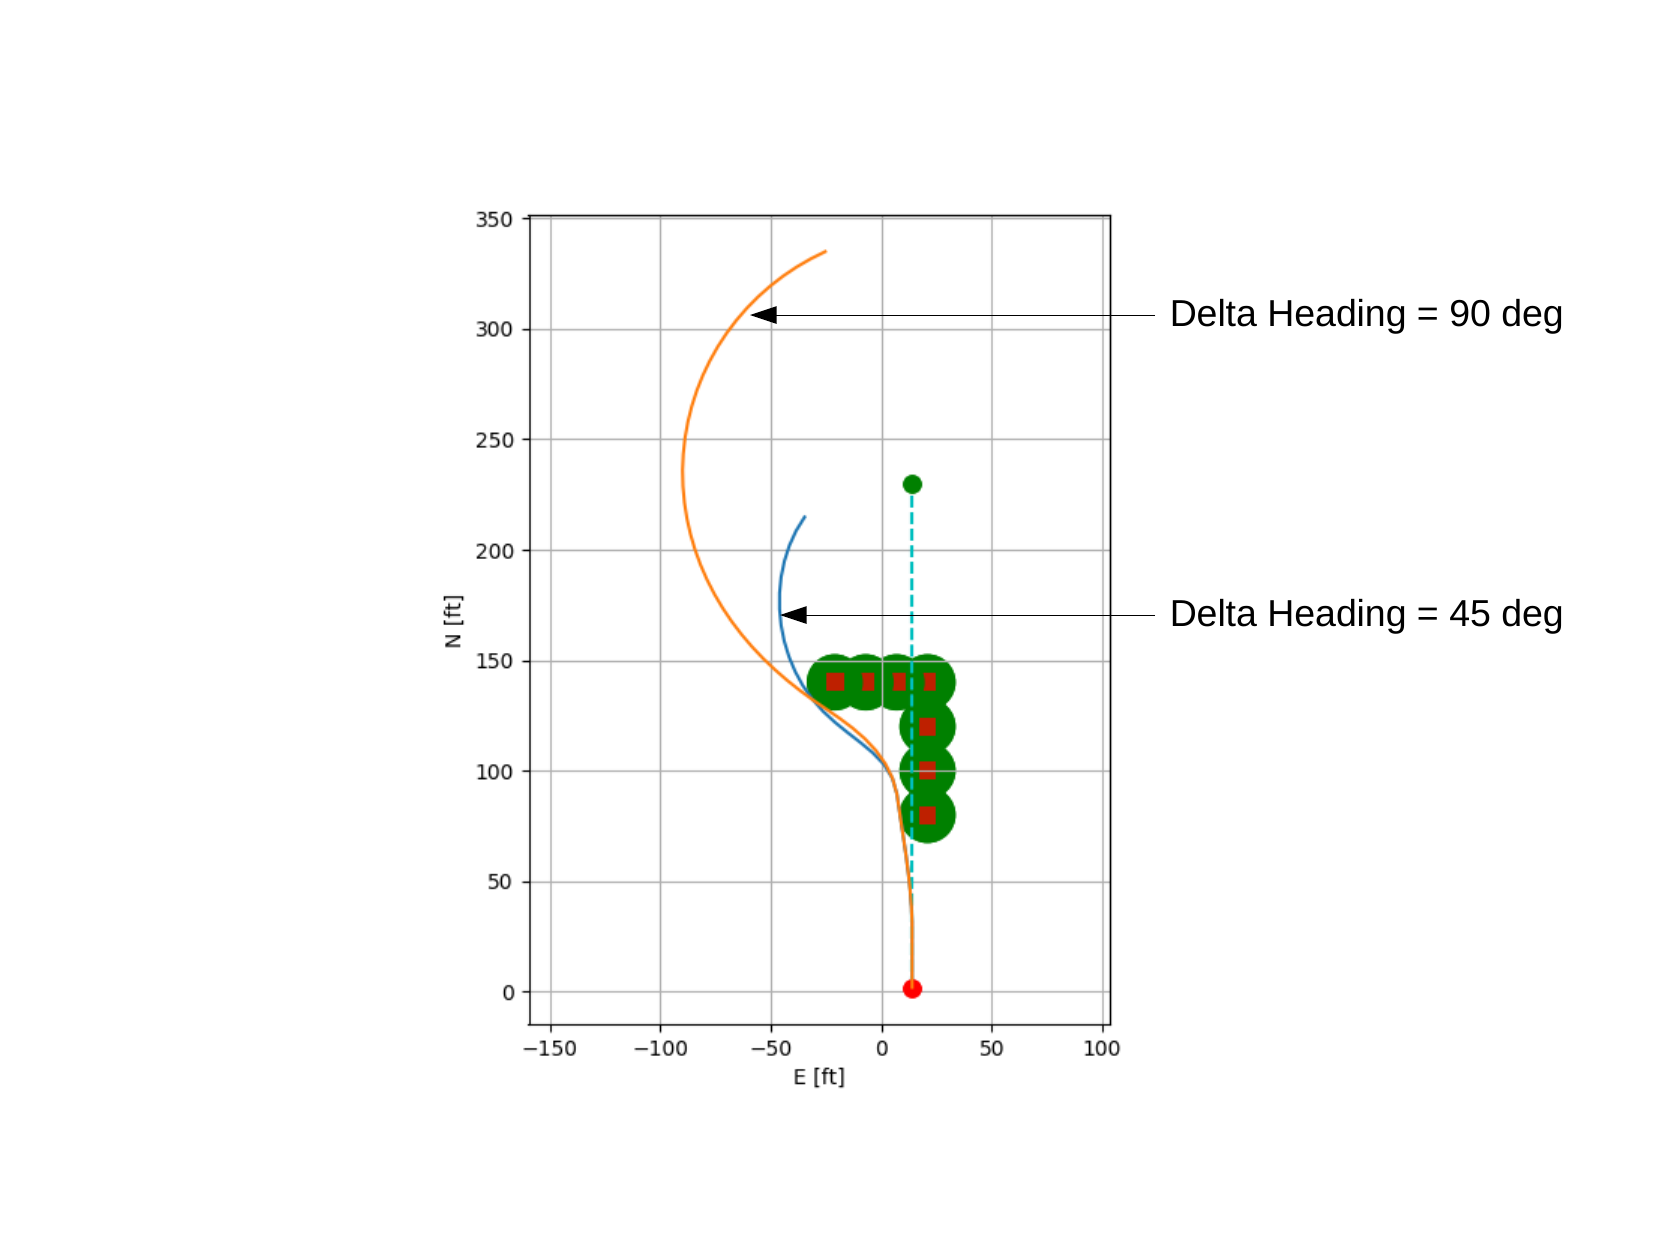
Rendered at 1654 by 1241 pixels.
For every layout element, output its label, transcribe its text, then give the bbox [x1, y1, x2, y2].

text_box Delta Heading = 45 deg [1155, 585, 1579, 642]
text_box Delta Heading = 90 deg [1155, 285, 1579, 342]
picture [435, 89, 1185, 1140]
